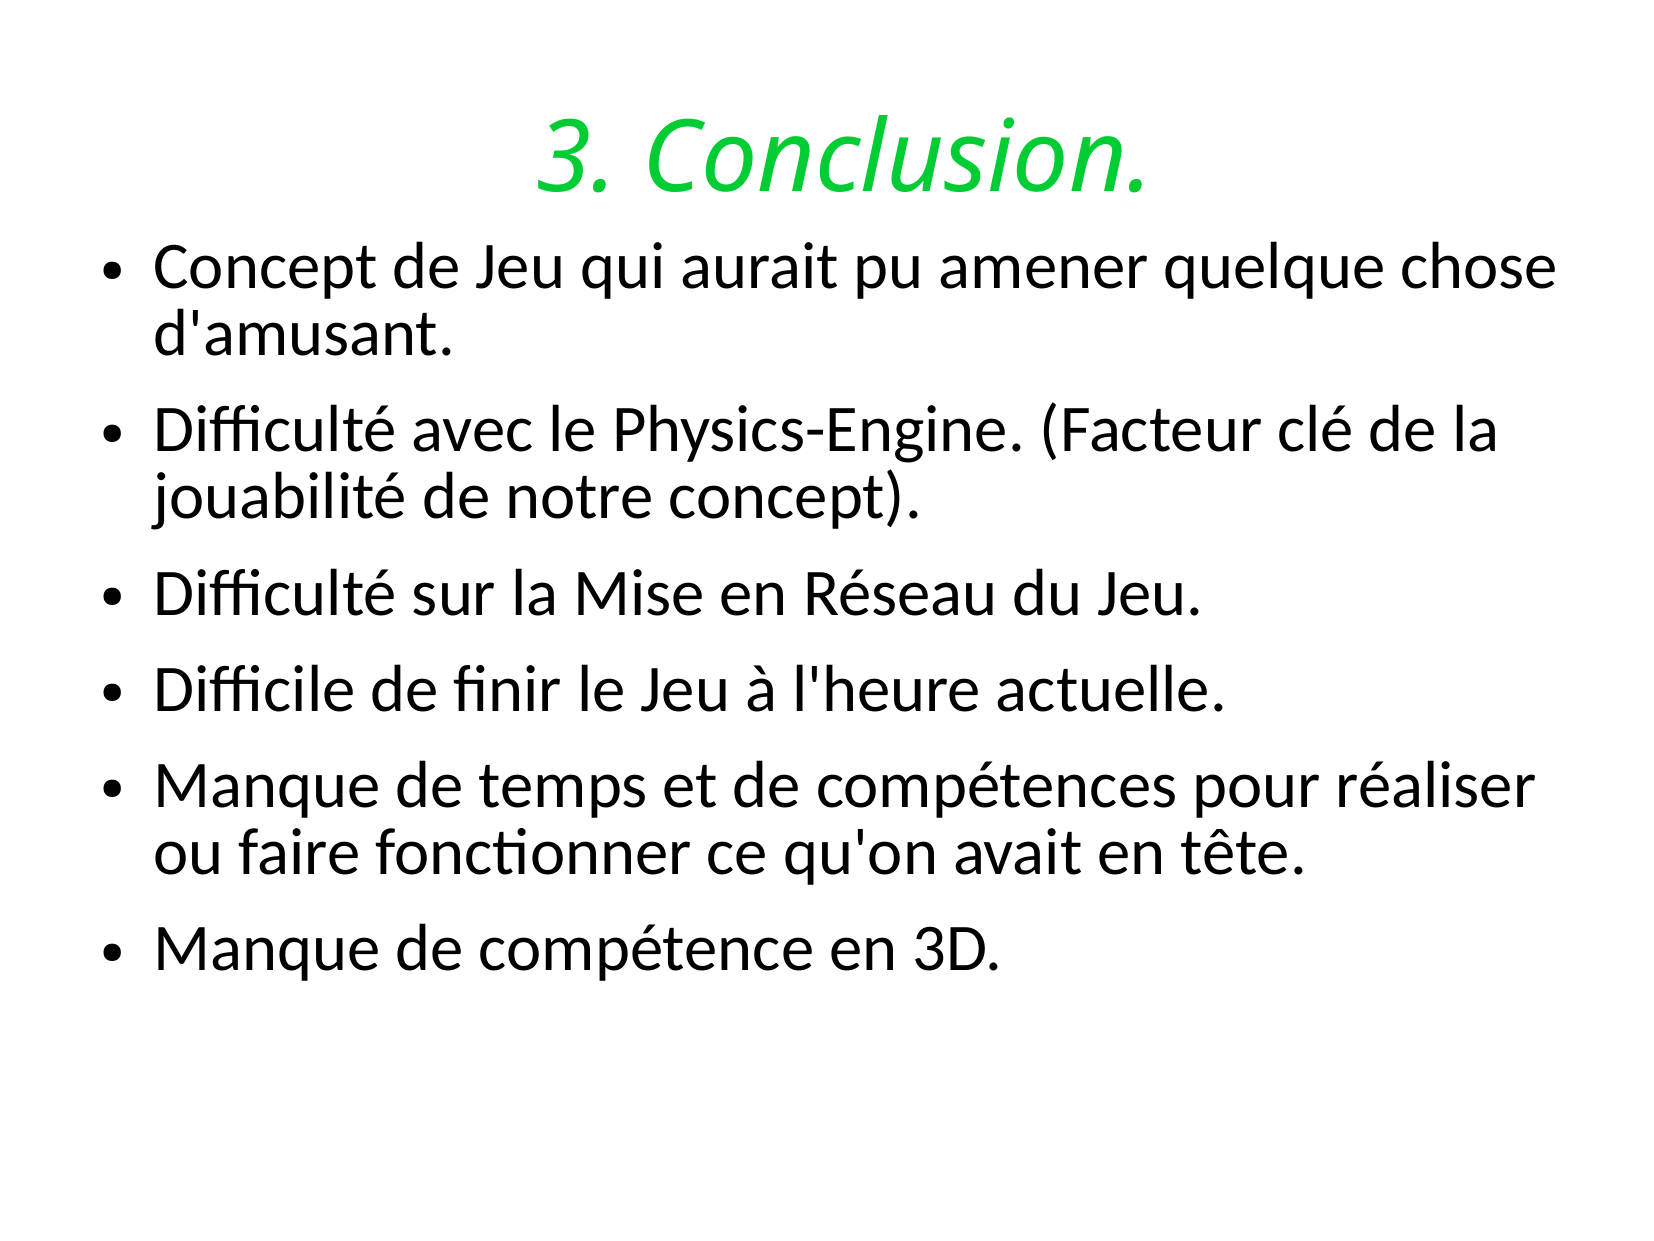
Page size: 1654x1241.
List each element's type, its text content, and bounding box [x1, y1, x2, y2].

title 3. Conclusion. [82, 49, 1571, 238]
list Concept de Jeu qui aurait pu amener quelque chose d'amusant. Difficulté avec le Physics-Engine. (Facteur clé de la jouabilité de notre concept). Difficulté sur la Mise en Réseau du Jeu. Difficile de finir le Jeu à l'heure actuelle. Manque de temps et de compétences pour réaliser ou faire fonctionner ce qu'on avait en tête. Manque de compétence en 3D. [82, 238, 1571, 1120]
